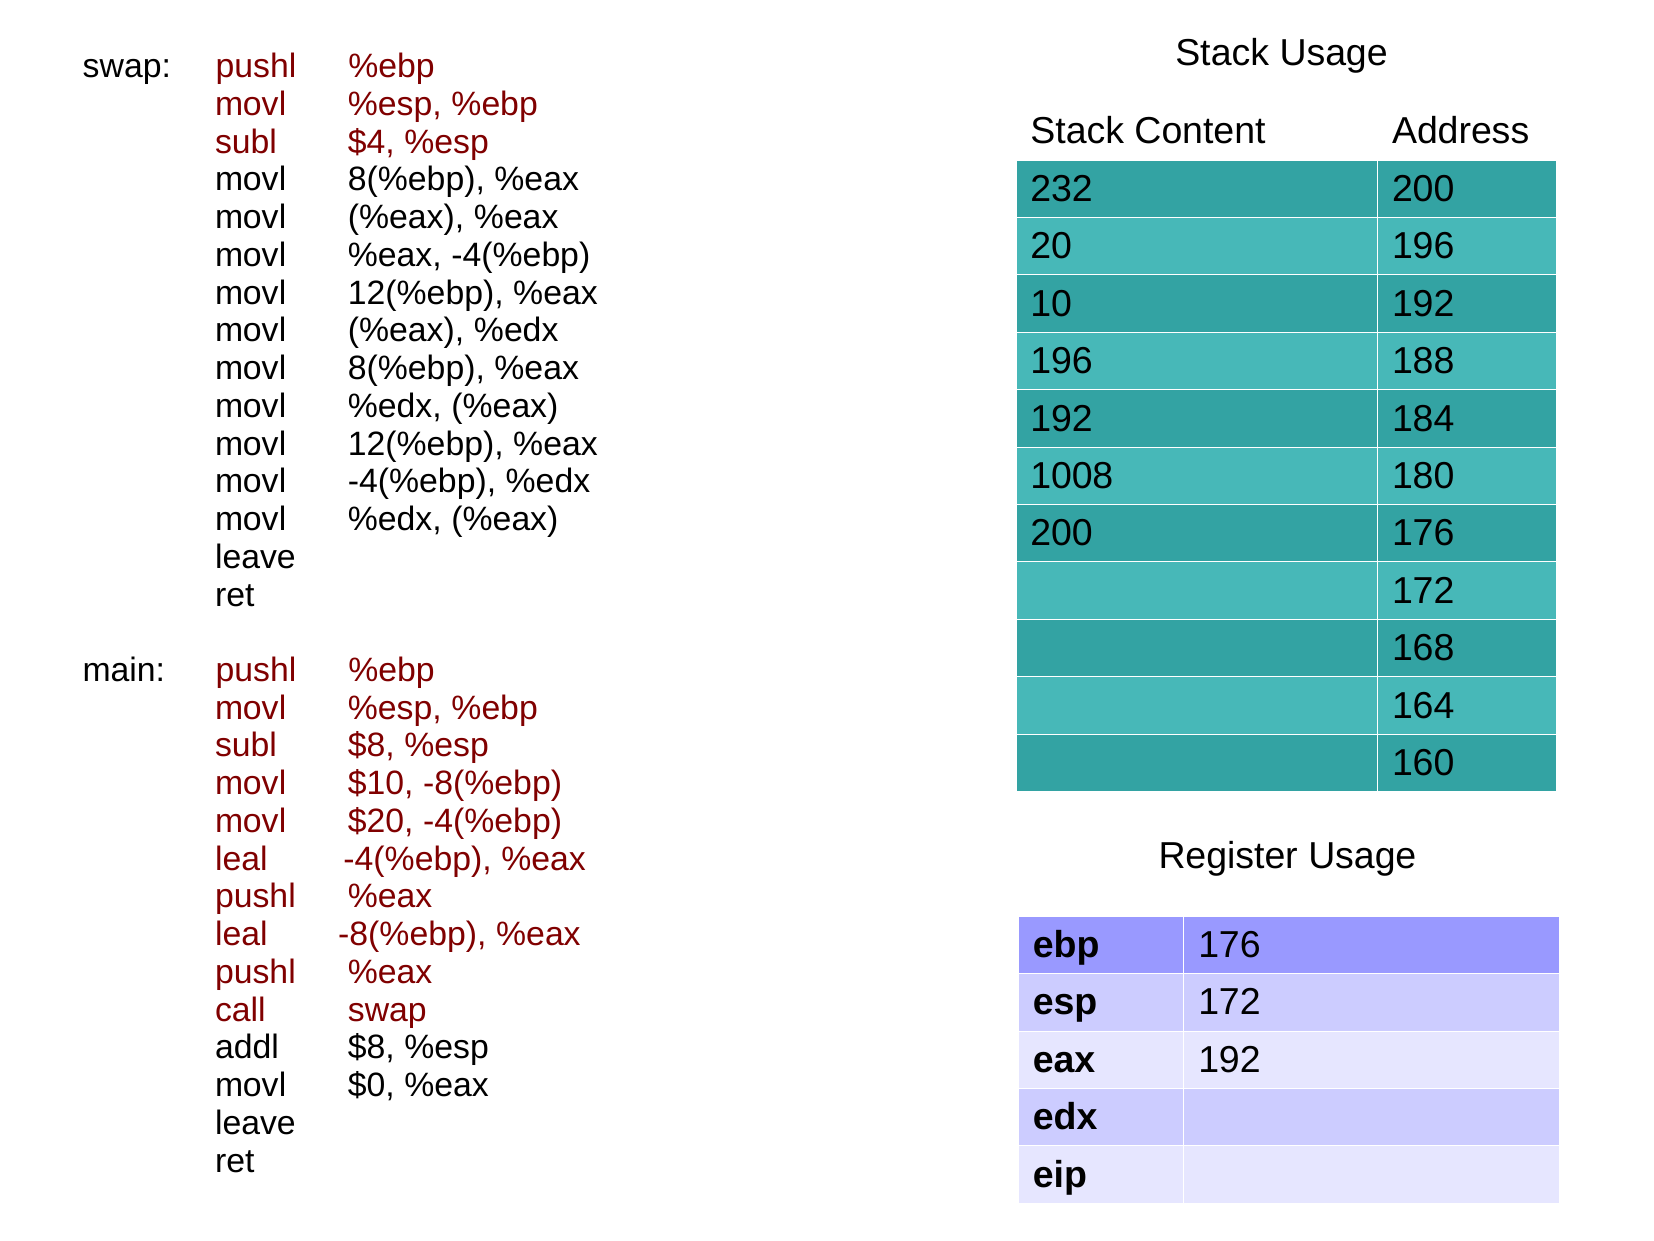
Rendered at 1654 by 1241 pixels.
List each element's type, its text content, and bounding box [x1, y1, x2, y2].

table_cell eax [1019, 1032, 1183, 1088]
table_cell 10 [1017, 275, 1377, 332]
text_box Stack Usage [1009, 23, 1554, 81]
table_cell 172 [1184, 974, 1559, 1031]
table_header 176 [1184, 917, 1559, 973]
table_cell [1017, 620, 1377, 676]
table_cell 192 [1017, 390, 1377, 447]
table_cell eip [1019, 1146, 1183, 1203]
table_header ebp [1019, 917, 1183, 973]
table_cell [1017, 562, 1377, 619]
table_cell 164 [1378, 677, 1556, 734]
table_cell 232 [1017, 161, 1377, 217]
table_cell 184 [1378, 390, 1556, 447]
table_cell 192 [1184, 1032, 1559, 1088]
table_cell 196 [1017, 333, 1377, 389]
table_cell esp [1019, 974, 1183, 1031]
table_cell edx [1019, 1089, 1183, 1145]
table_cell 20 [1017, 218, 1377, 274]
table_cell 172 [1378, 562, 1556, 619]
table_cell 180 [1378, 448, 1556, 504]
table_cell 192 [1378, 275, 1556, 332]
table_cell 200 [1017, 505, 1377, 561]
table_cell [1184, 1146, 1559, 1203]
table_cell 188 [1378, 333, 1556, 389]
table_cell [1017, 735, 1377, 791]
table_cell 196 [1378, 218, 1556, 274]
table_cell 200 [1378, 161, 1556, 217]
table_header Address [1378, 103, 1556, 160]
list swap: pushl %ebp movl %esp, %ebp subl $4, %esp movl 8(%ebp), %eax movl (%eax), %eax movl %eax, -4(%ebp) movl 12(%ebp), %eax movl (%eax), %edx movl 8(%ebp), %eax movl %edx, (%eax) movl 12(%ebp), %eax movl -4(%ebp), %edx movl %edx, (%eax) leave ret main: pushl %ebp movl %esp, %ebp subl $8, %esp movl $10, -8(%ebp) movl $20, -4(%ebp) leal -4(%ebp), %eax pushl %eax leal -8(%ebp), %eax pushl %eax call swap addl $8, %esp movl $0, %eax leave ret [82, 47, 969, 1182]
table_cell 168 [1378, 620, 1556, 676]
text_box Register Usage [1015, 826, 1560, 884]
table_cell [1017, 677, 1377, 734]
table_cell 160 [1378, 735, 1556, 791]
table_cell [1184, 1089, 1559, 1145]
table_cell 1008 [1017, 448, 1377, 504]
table_header Stack Content [1017, 103, 1377, 160]
table_cell 176 [1378, 505, 1556, 561]
